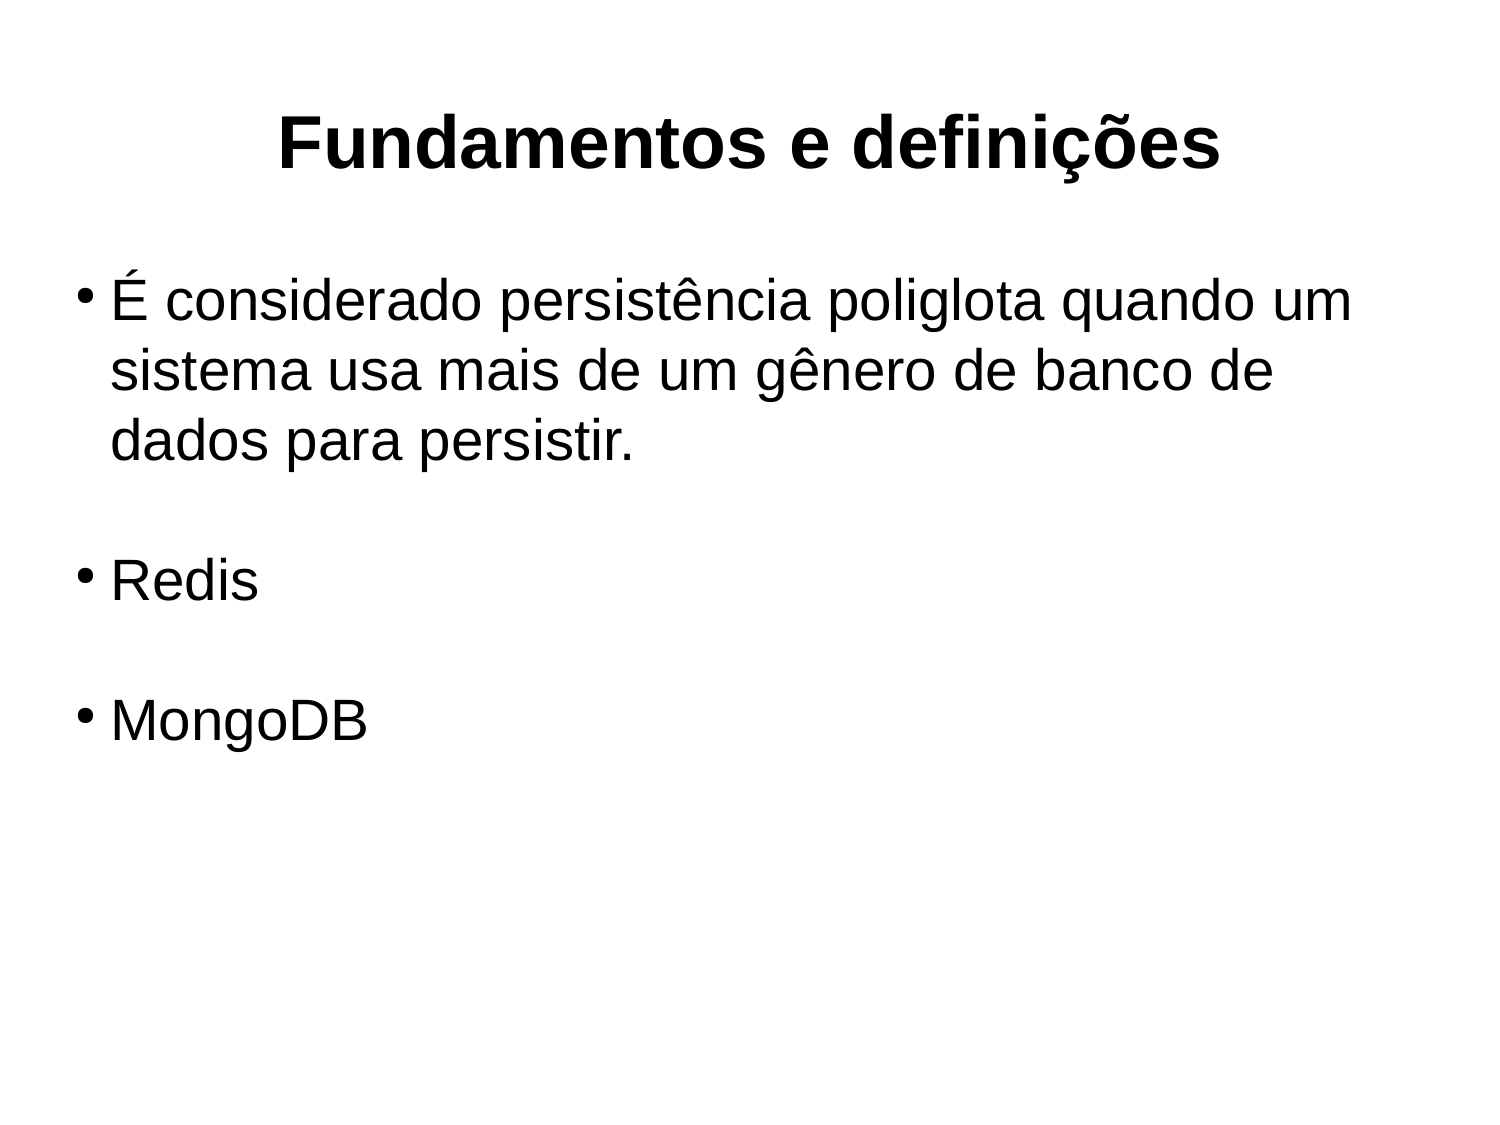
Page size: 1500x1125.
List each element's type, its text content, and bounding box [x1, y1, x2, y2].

text_box É considerado persistência poliglota quando um sistema usa mais de um gênero de banco de dados para persistir. Redis MongoDB [75, 262, 1425, 1078]
text_box Fundamentos e definições [75, 45, 1425, 233]
